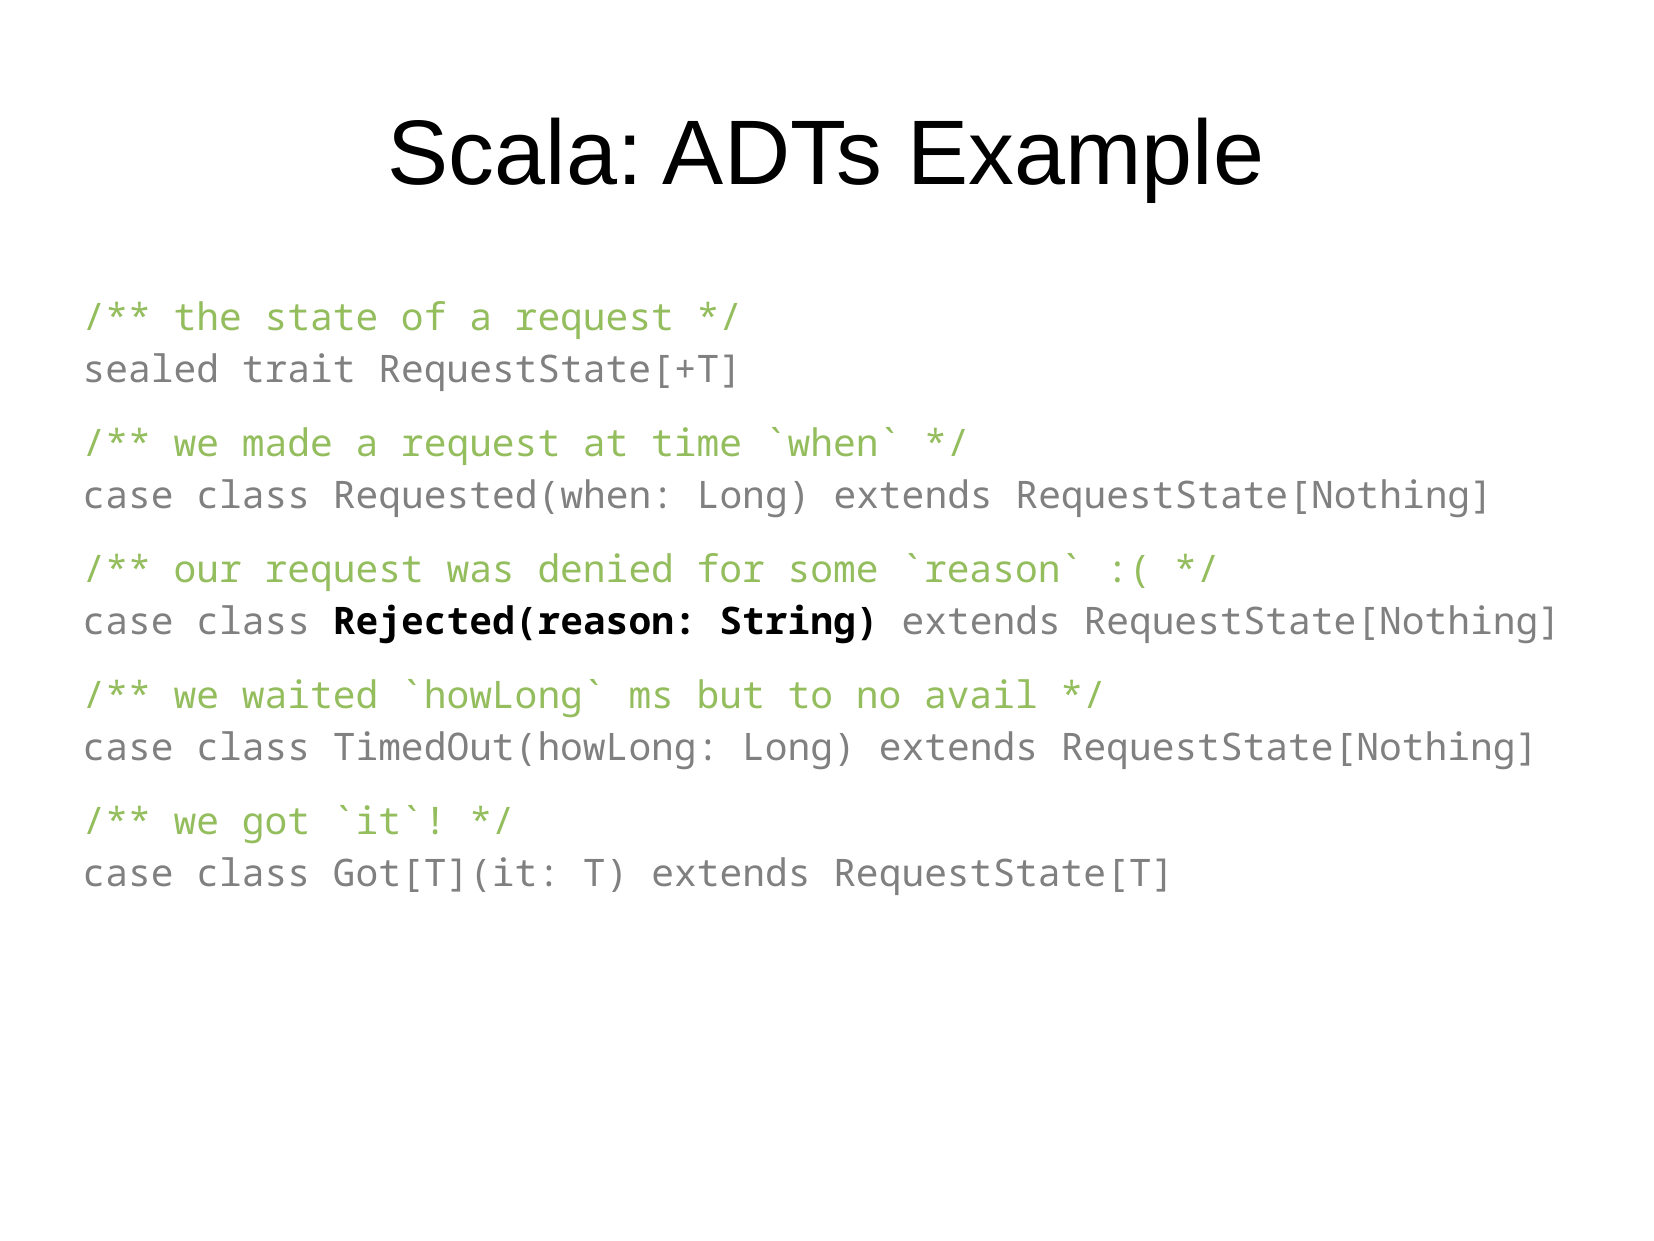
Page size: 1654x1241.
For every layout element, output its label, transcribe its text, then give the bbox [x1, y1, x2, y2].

list /** the state of a request */ sealed trait RequestState[+T] /** we made a request at time `when` */ case class Requested(when: Long) extends RequestState[Nothing] /** our request was denied for some `reason` :( */ case class Rejected(reason: String) extends RequestState[Nothing] /** we waited `howLong` ms but to no avail */ case class TimedOut(howLong: Long) extends RequestState[Nothing] /** we got `it`! */ case class Got[T](it: T) extends RequestState[T] [82, 290, 1571, 1010]
title Scala: ADTs Example [82, 49, 1571, 257]
